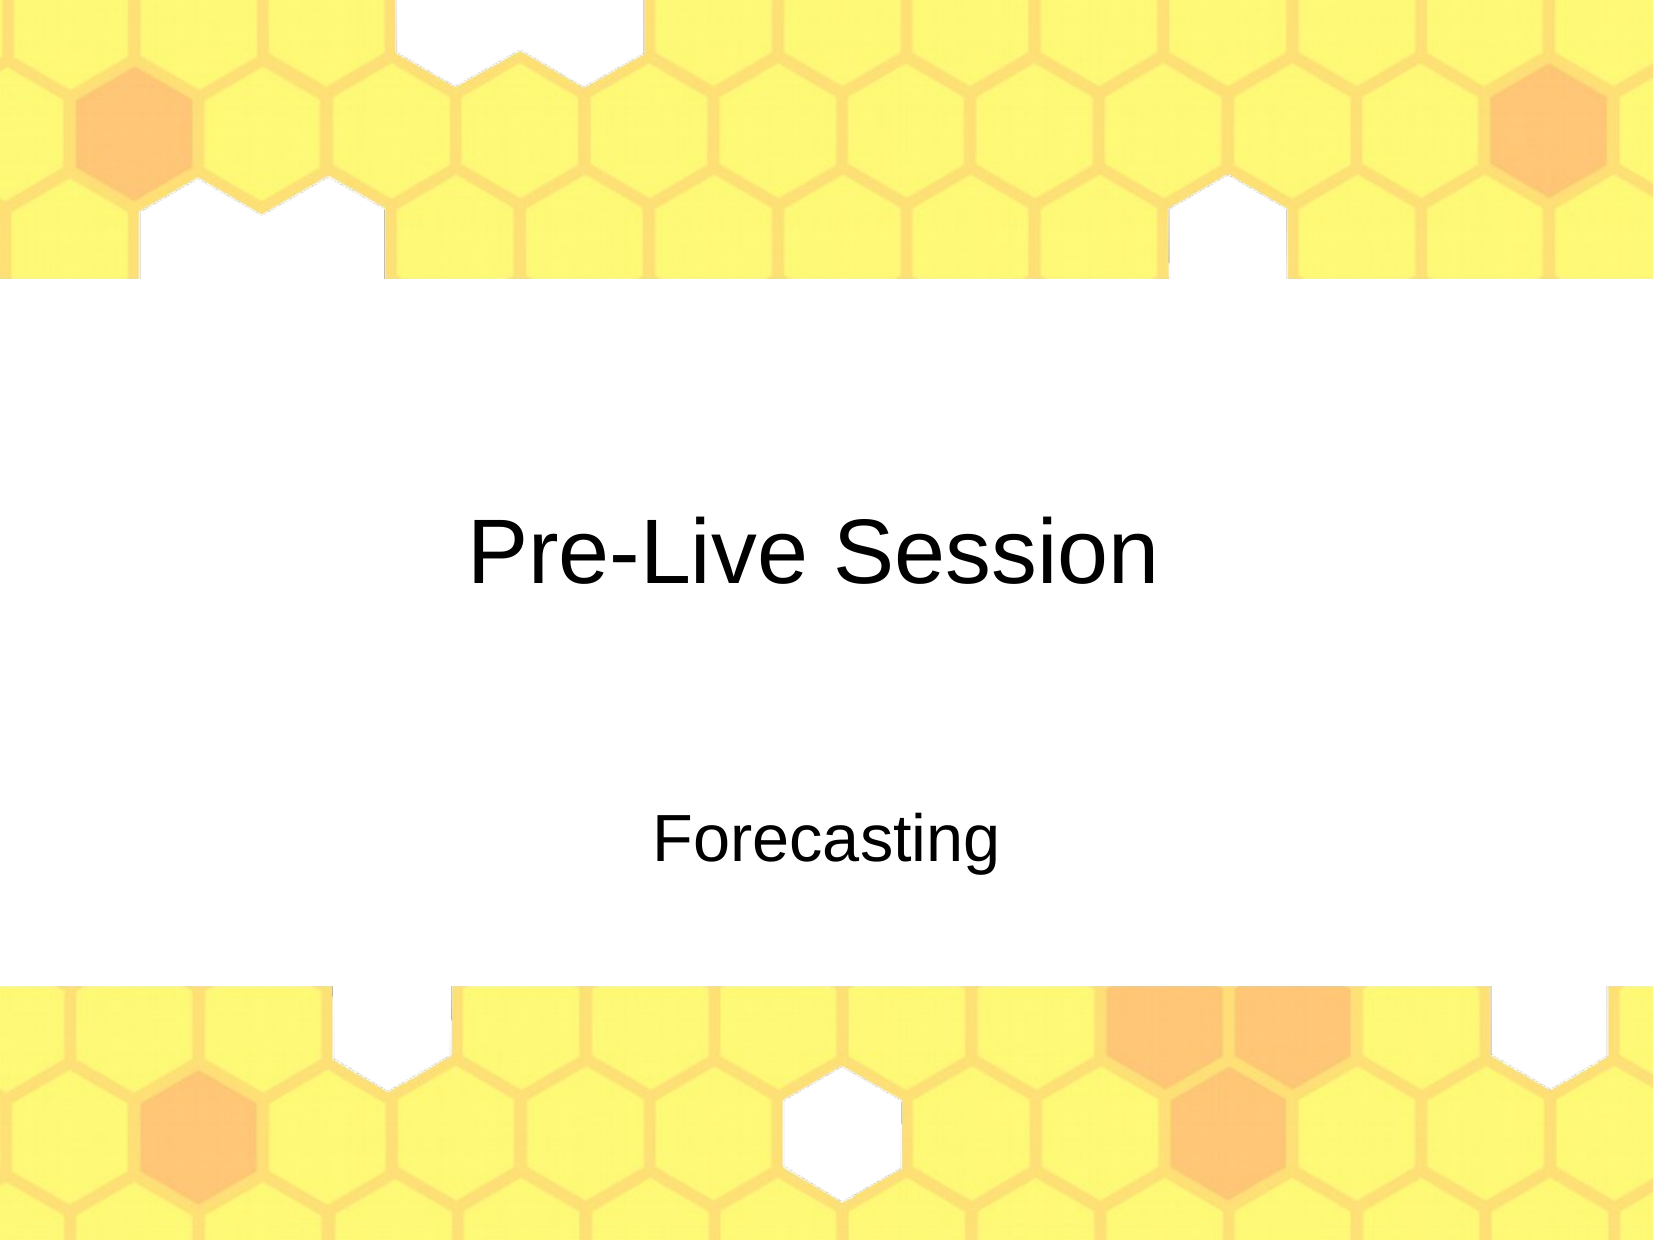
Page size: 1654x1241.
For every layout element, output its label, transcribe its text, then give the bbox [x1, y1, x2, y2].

title Pre-Live Session [82, 418, 1571, 686]
subtitle Forecasting [82, 744, 1571, 934]
picture [0, 986, 1654, 1240]
picture [0, 0, 1654, 279]
